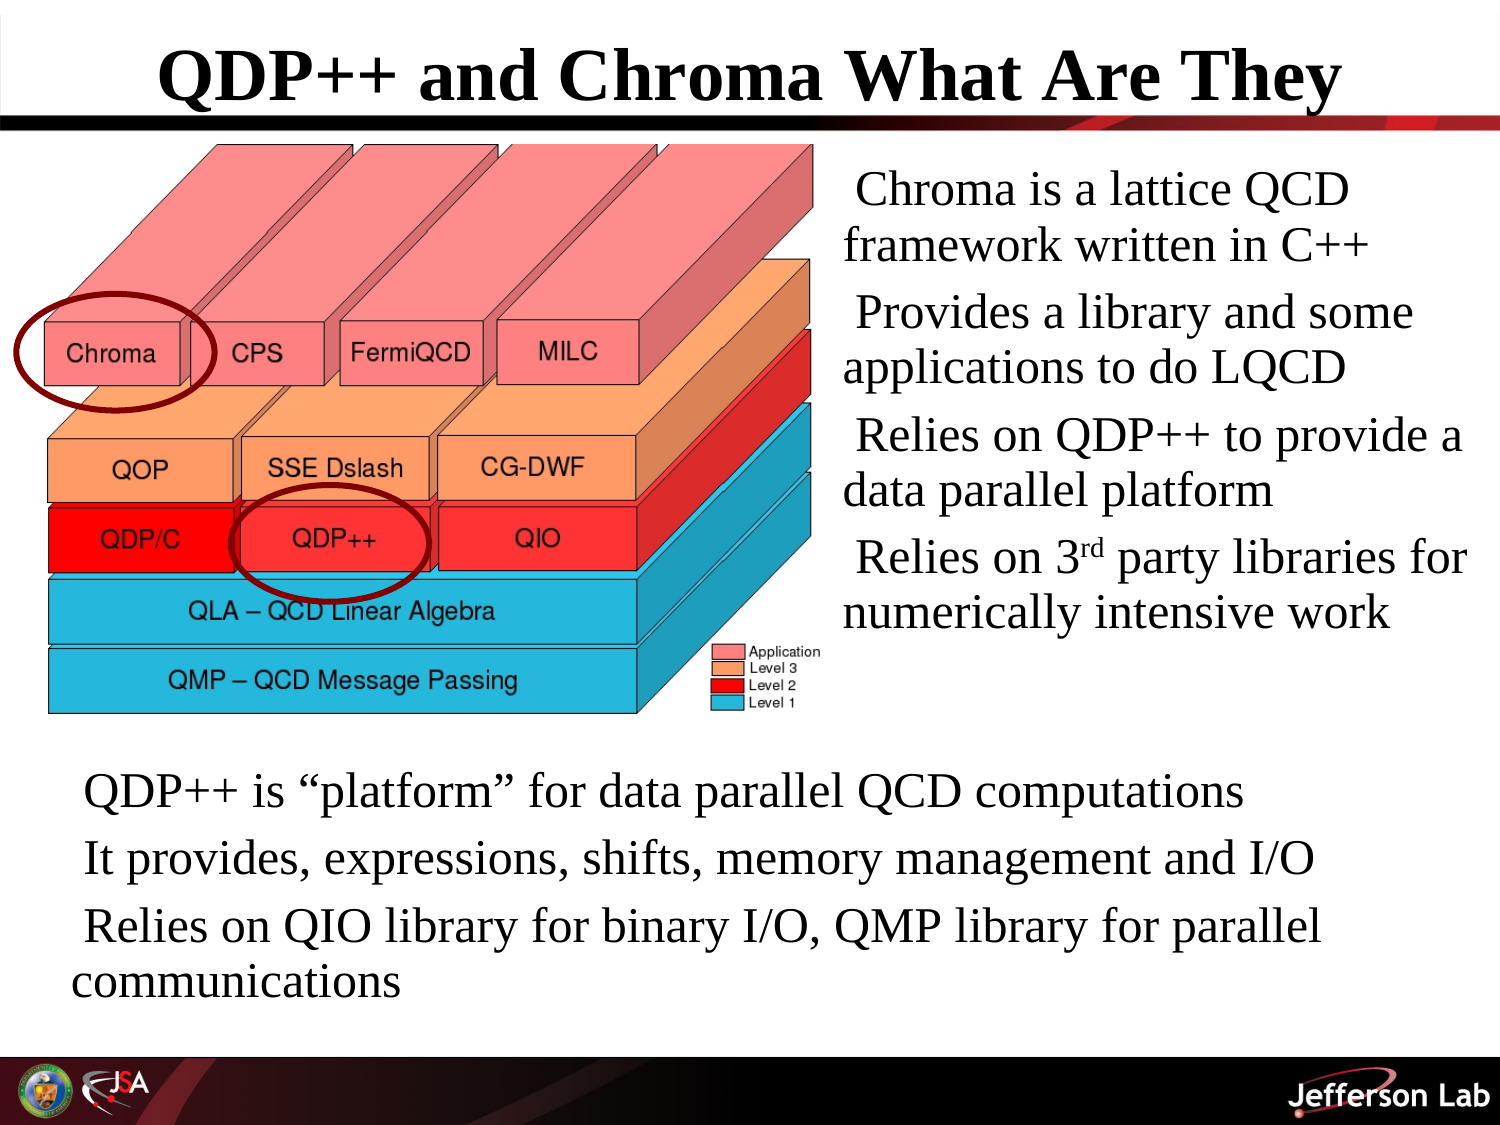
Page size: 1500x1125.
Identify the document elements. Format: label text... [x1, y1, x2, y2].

text_box QDP++ is “platform” for data parallel QCD computations It provides, expressions, shifts, memory management and I/O Relies on QIO library for binary I/O, QMP library for parallel communications [55, 755, 1432, 1016]
text_box Chroma is a lattice QCD framework written in C++ Provides a library and some applications to do LQCD Relies on QDP++ to provide a data parallel platform Relies on 3rd party libraries for numerically intensive work [827, 153, 1488, 650]
title QDP++ and Chroma What Are They [112, 0, 1388, 151]
picture [0, 0, 1500, 1125]
